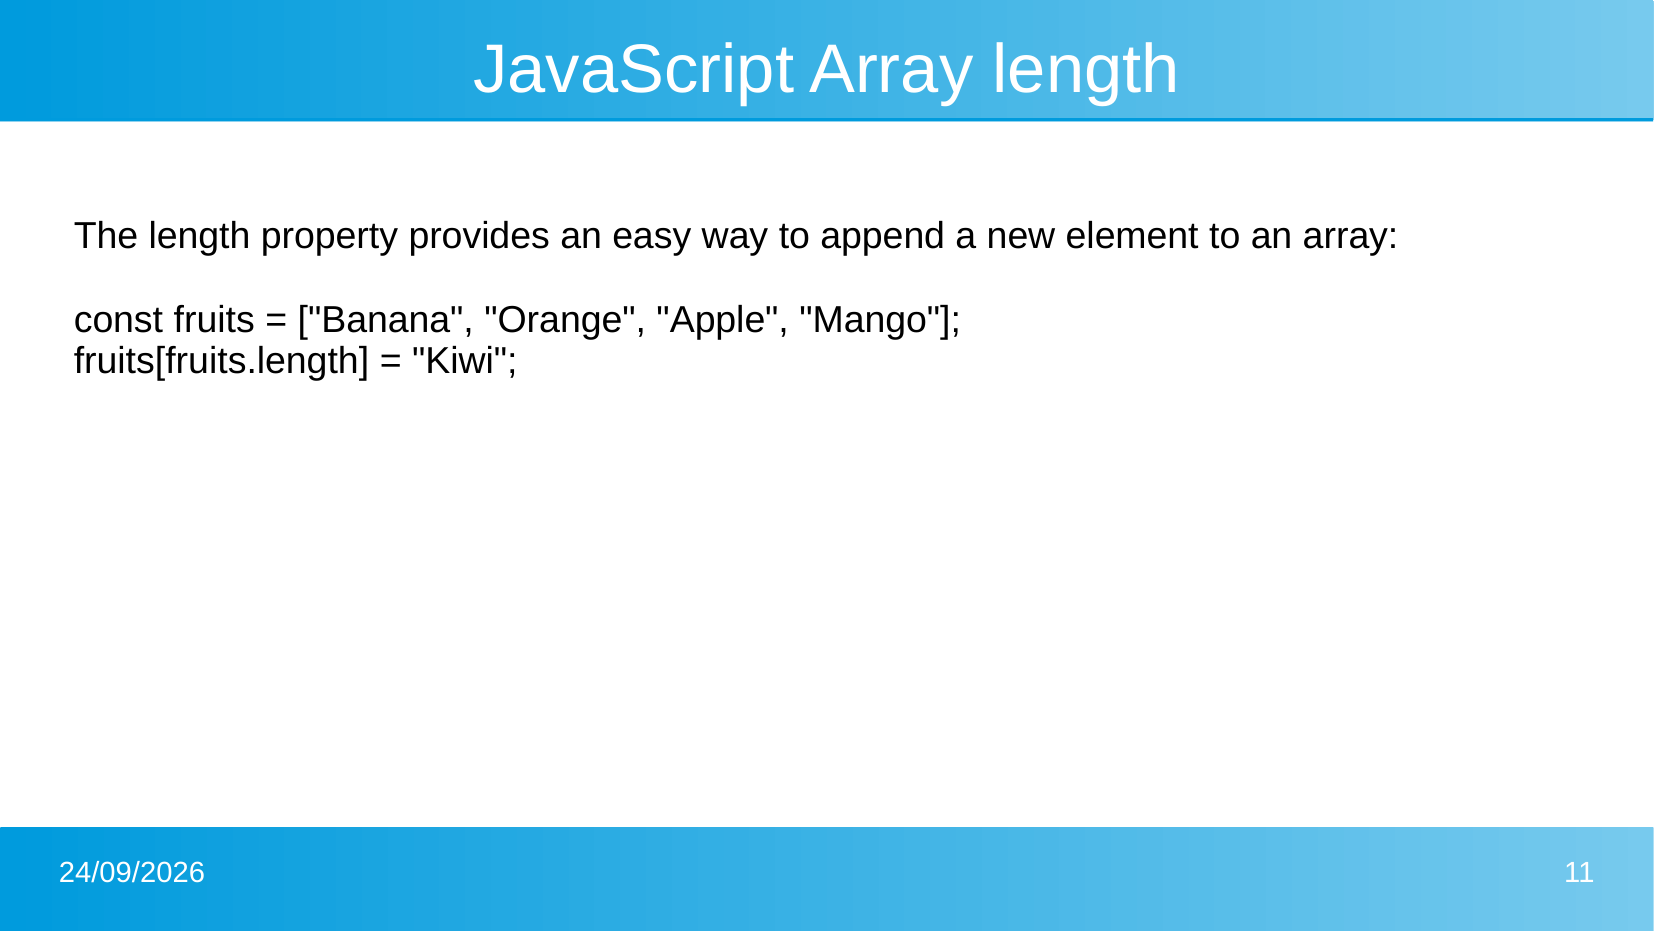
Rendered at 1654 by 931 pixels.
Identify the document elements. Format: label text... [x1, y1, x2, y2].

title JavaScript Array length [59, 29, 1595, 108]
text_box The length property provides an easy way to append a new element to an array: const fruits = ["Banana", "Orange", "Apple", "Mango"]; fruits[fruits.length] = "Kiwi"; [59, 206, 1536, 390]
